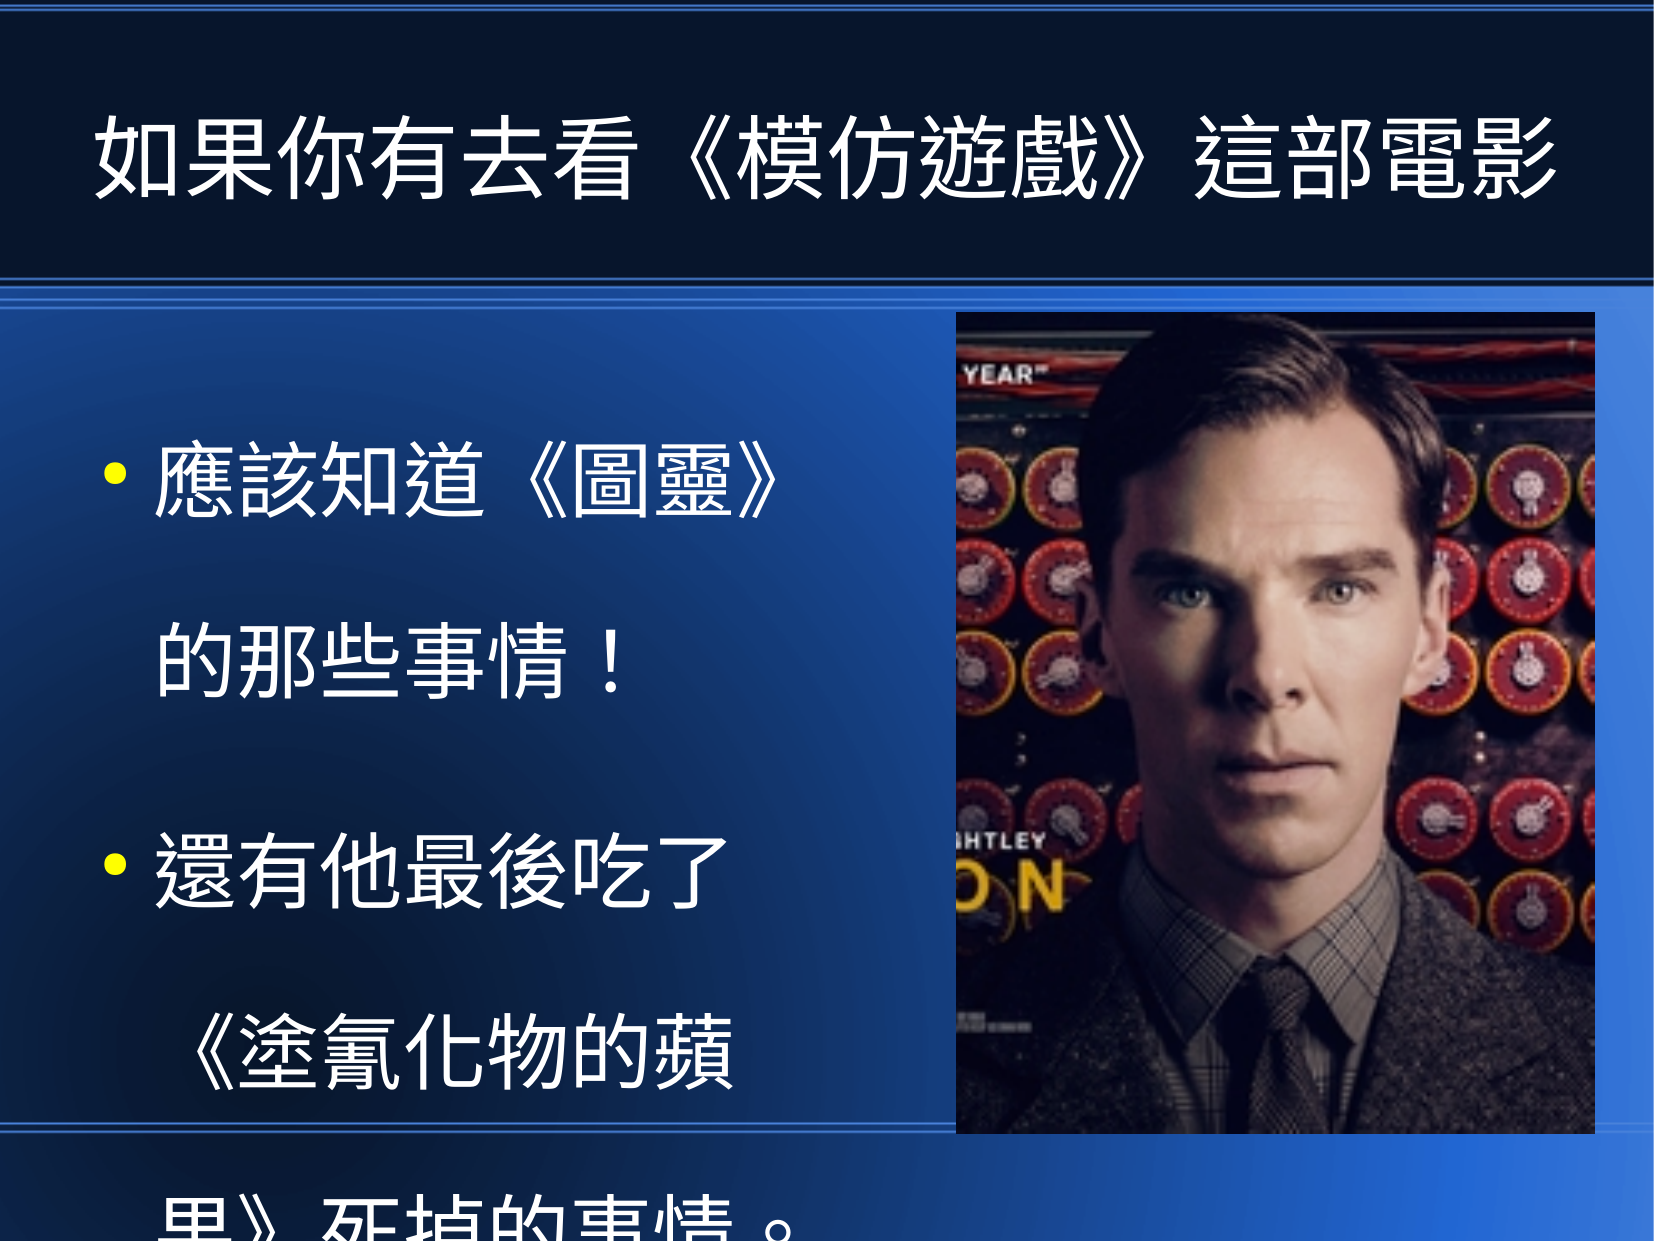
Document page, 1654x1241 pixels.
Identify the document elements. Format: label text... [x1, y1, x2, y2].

list 應該知道《圖靈》的那些事情！ 還有他最後吃了《塗氰化物的蘋果》死掉的事情。 [82, 355, 827, 1241]
picture [0, 0, 1654, 1241]
title 如果你有去看《模仿遊戲》這部電影 [82, 49, 1571, 257]
